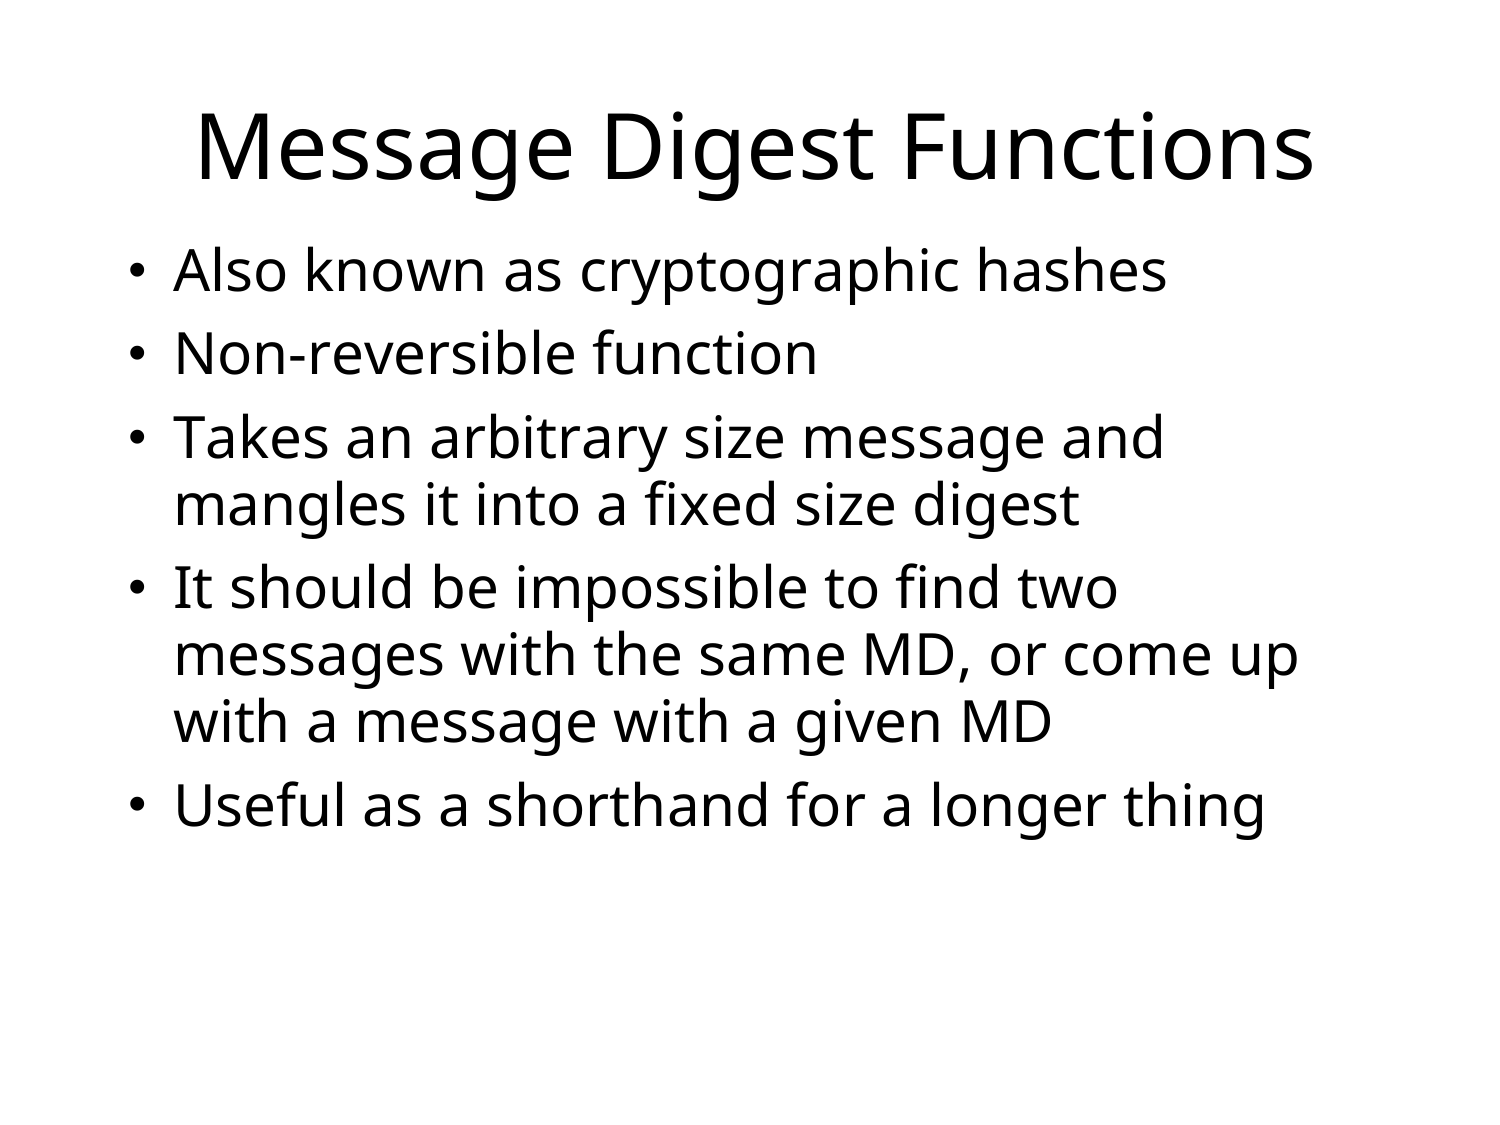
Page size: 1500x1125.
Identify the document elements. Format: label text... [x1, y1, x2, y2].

title Message Digest Functions [118, 48, 1394, 237]
list Also known as cryptographic hashes Non-reversible function Takes an arbitrary size message and mangles it into a fixed size digest It should be impossible to find two messages with the same MD, or come up with a message with a given MD Useful as a shorthand for a longer thing [112, 230, 1388, 1051]
